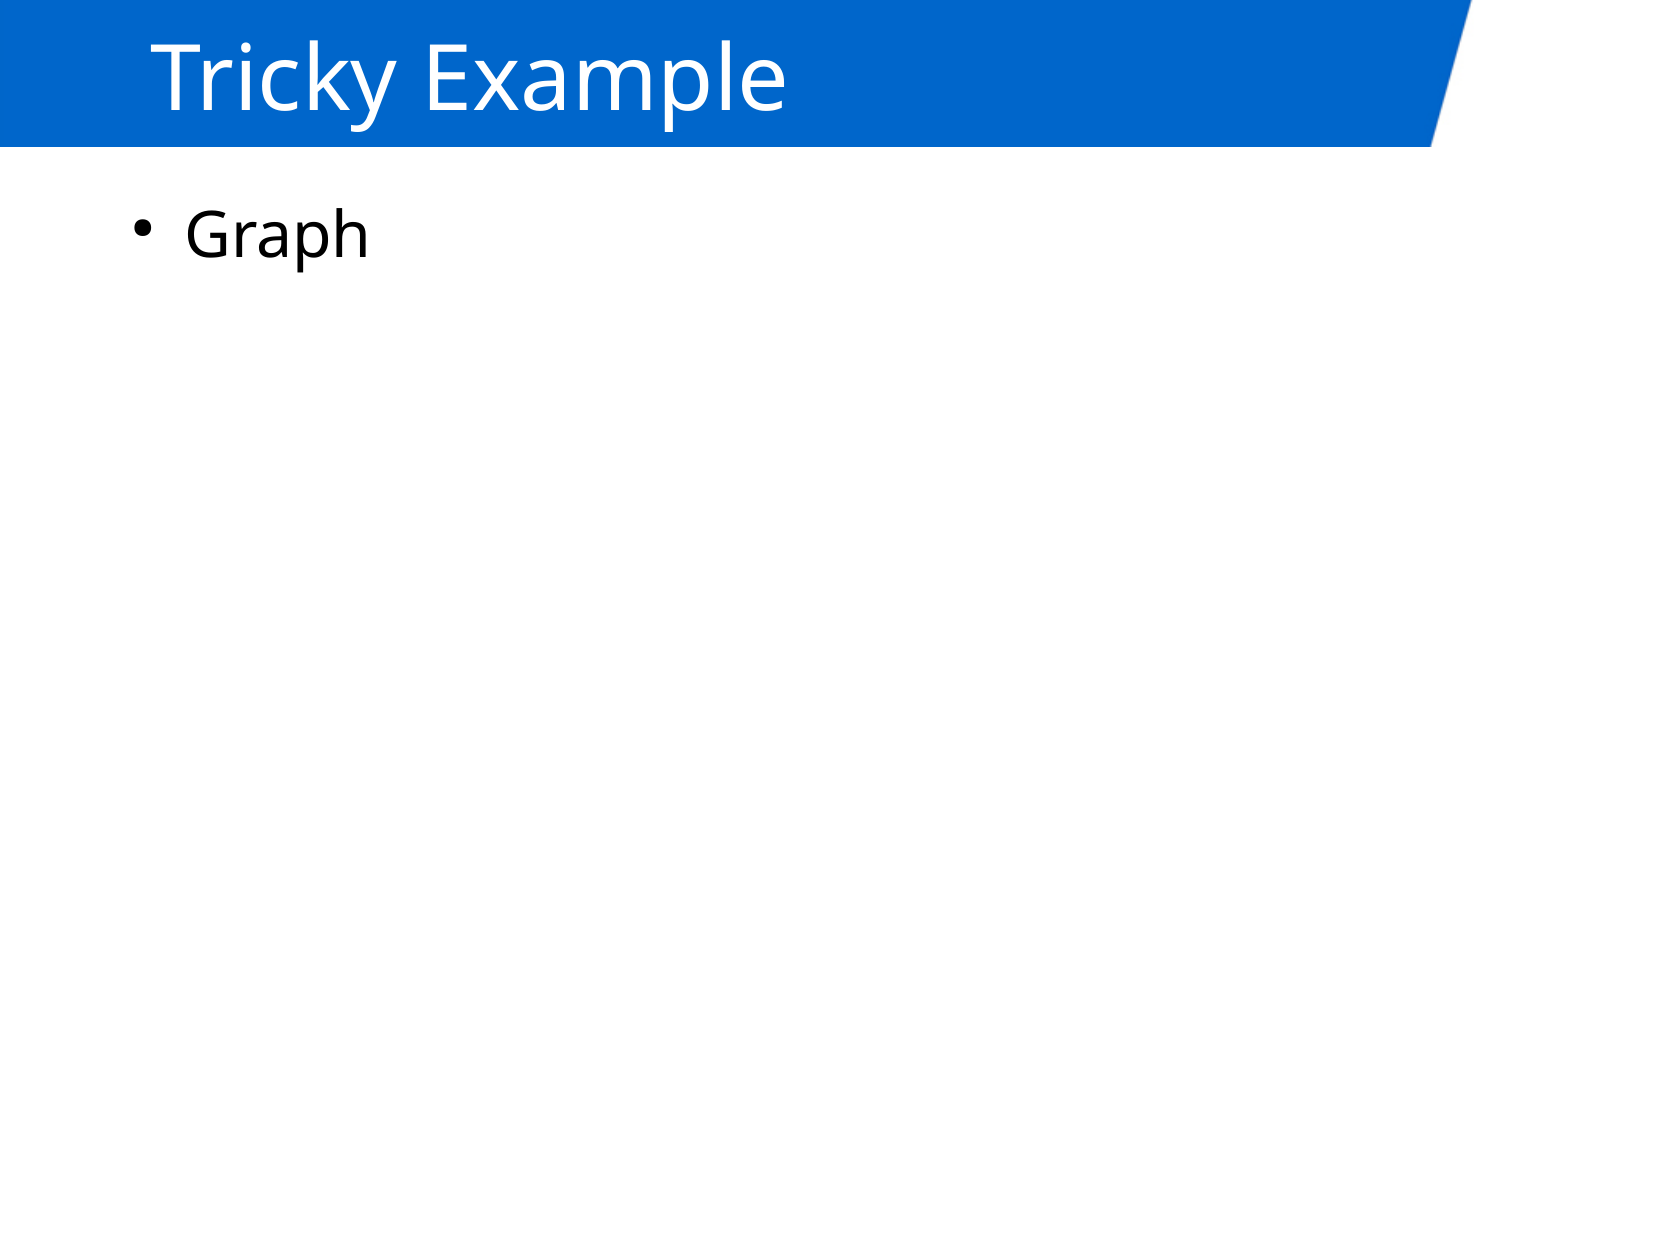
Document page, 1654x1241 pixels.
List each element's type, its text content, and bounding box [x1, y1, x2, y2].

list Graph [113, 195, 601, 1118]
picture [0, 0, 1474, 147]
title Tricky Example [150, 15, 1456, 136]
